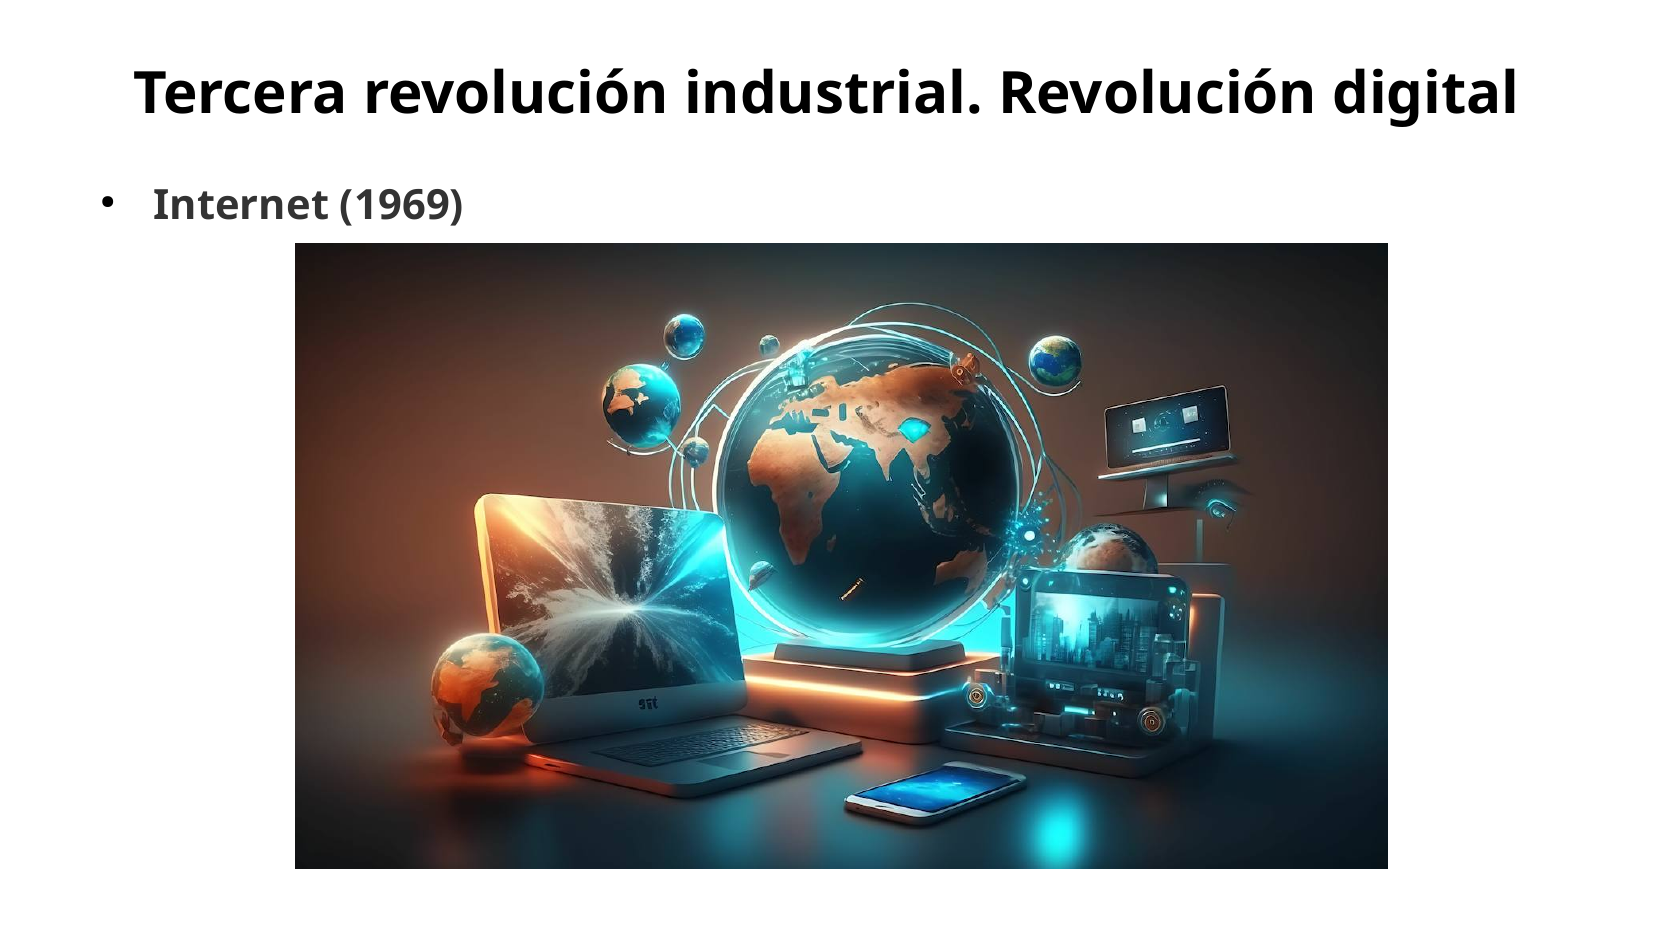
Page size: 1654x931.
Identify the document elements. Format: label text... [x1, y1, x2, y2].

picture [295, 243, 1388, 869]
list Internet (1969) [82, 174, 1571, 869]
title Tercera revolución industrial. Revolución digital [82, 13, 1571, 169]
